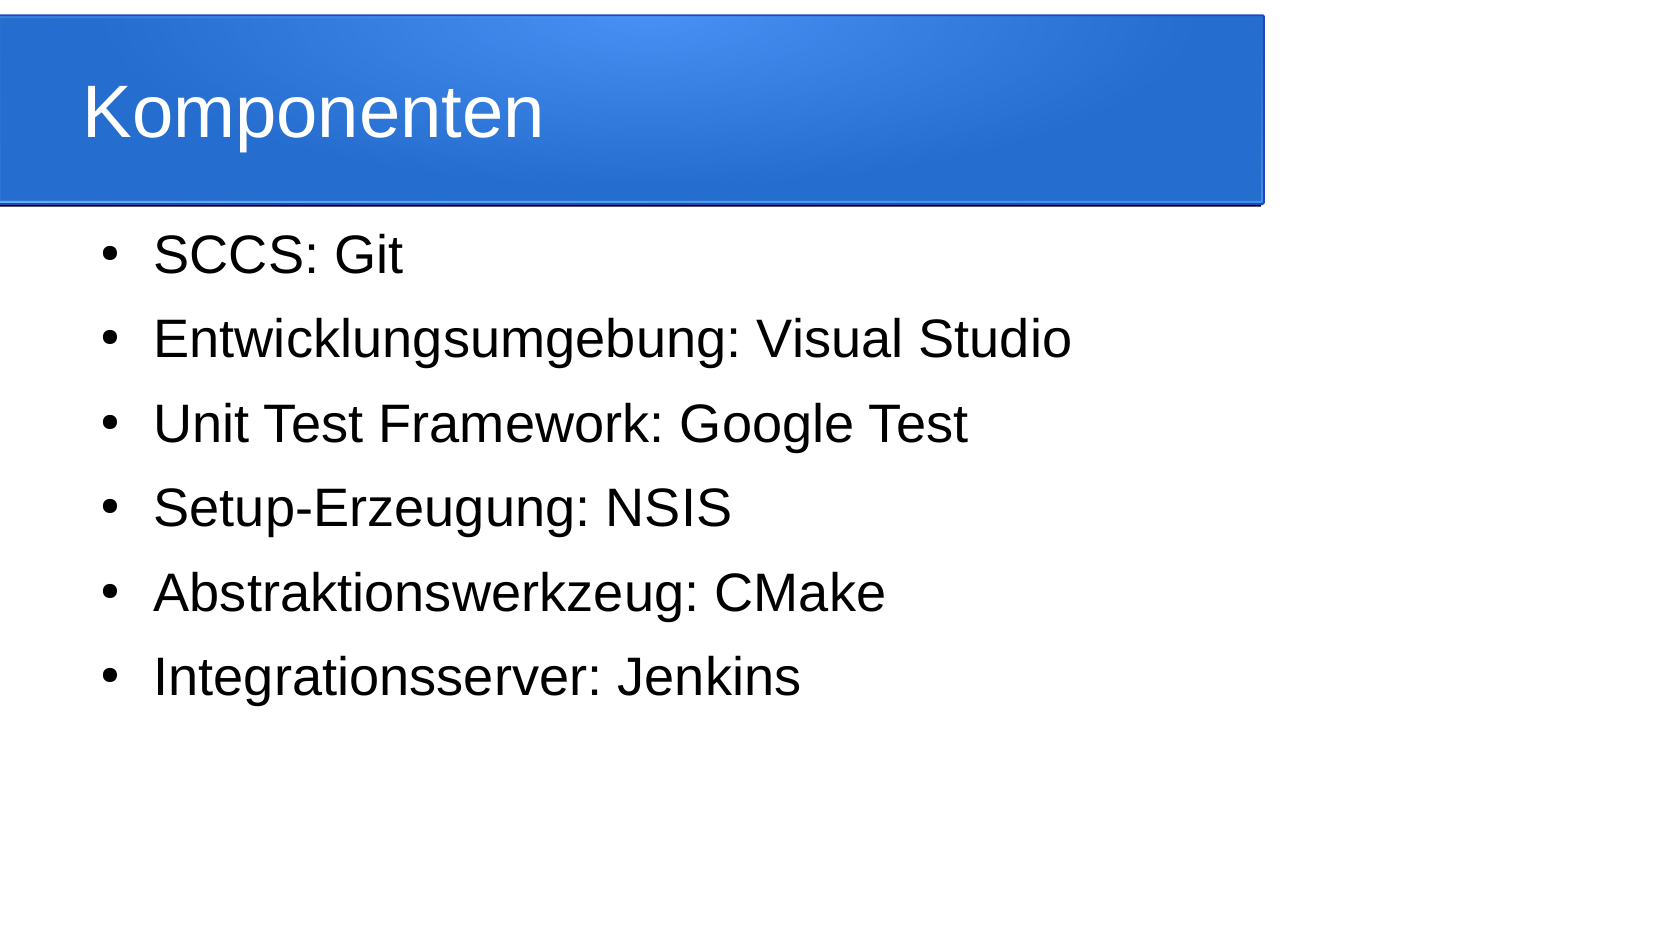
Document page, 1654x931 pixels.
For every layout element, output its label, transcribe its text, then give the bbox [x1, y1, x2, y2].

title Komponenten [82, 35, 1235, 189]
list SCCS: Git Entwicklungsumgebung: Visual Studio Unit Test Framework: Google Test Setup-Erzeugung: NSIS Abstraktionswerkzeug: CMake Integrationsserver: Jenkins [82, 224, 1571, 764]
